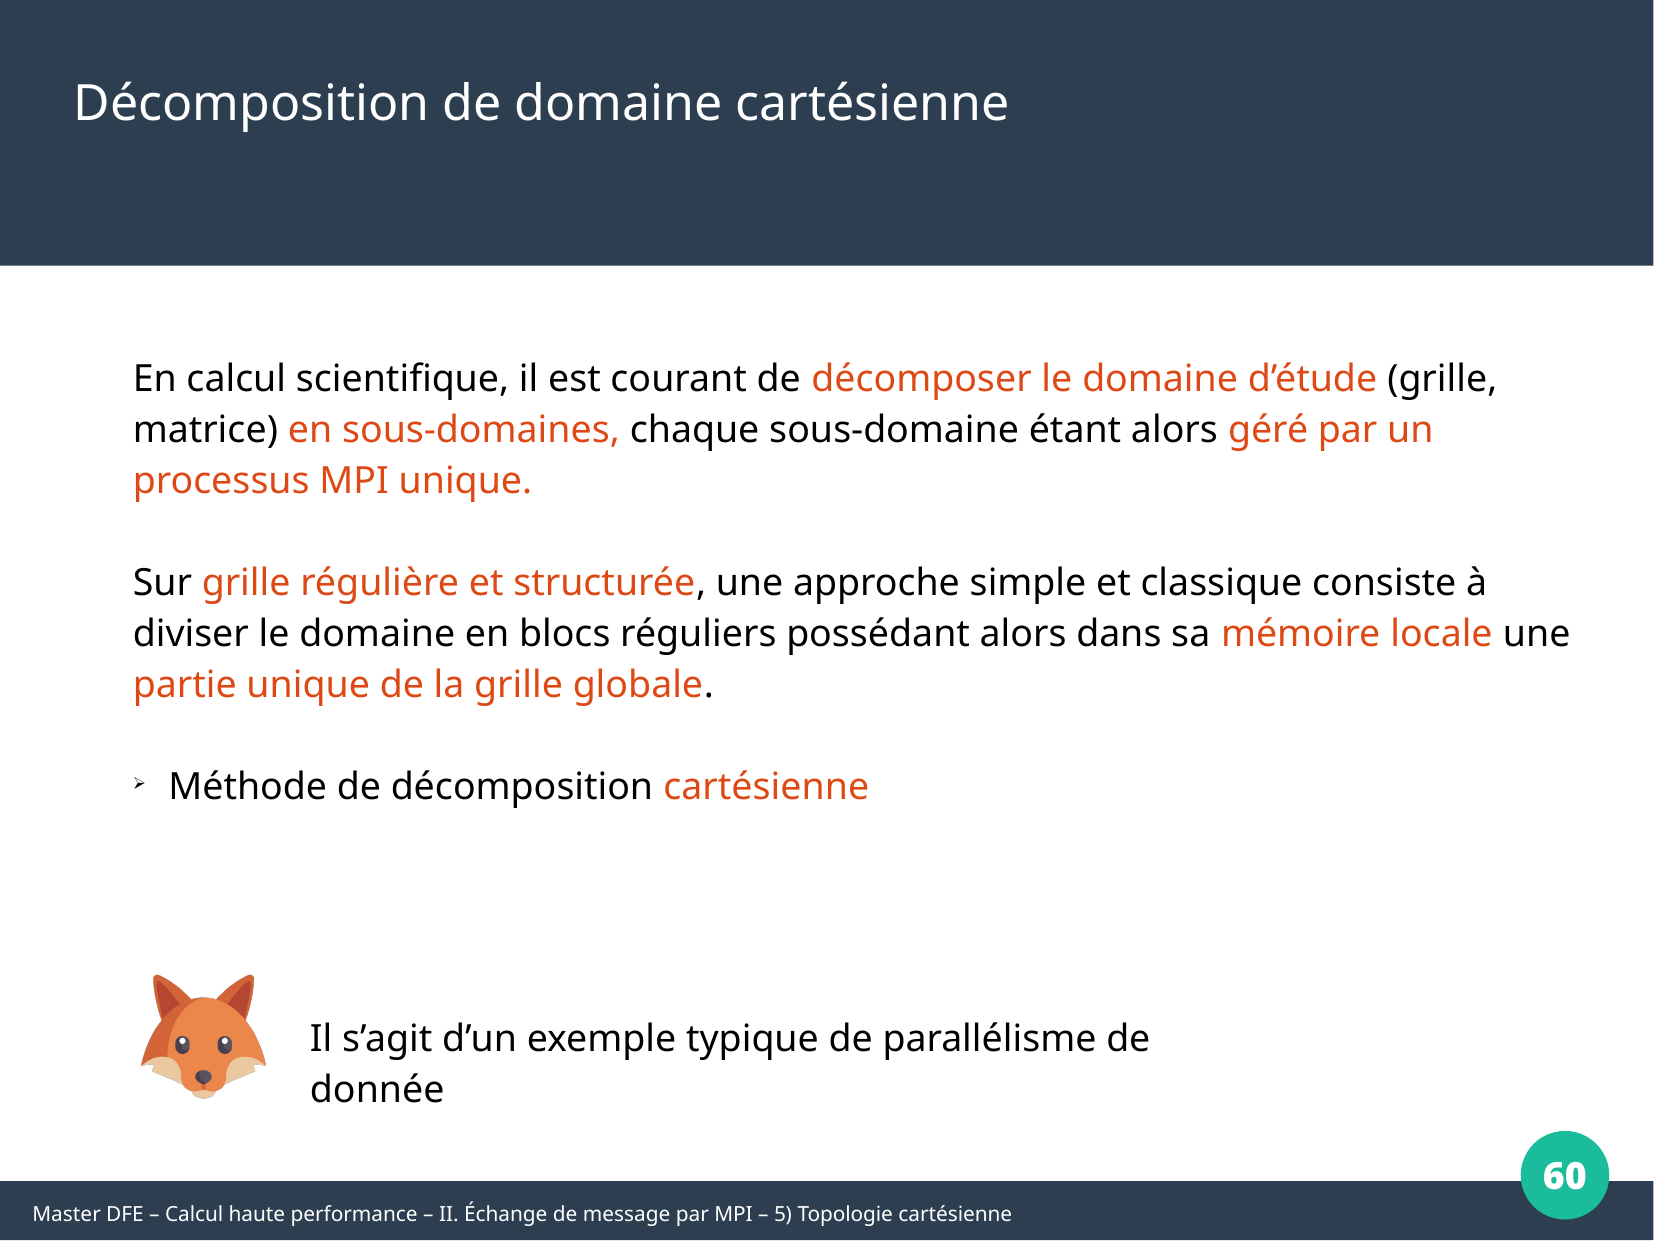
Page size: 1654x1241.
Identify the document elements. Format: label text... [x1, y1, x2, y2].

text_box Décomposition de domaine cartésienne [59, 59, 1477, 187]
text_box En calcul scientifique, il est courant de décomposer le domaine d’étude (grille, matrice) en sous-domaines, chaque sous-domaine étant alors géré par un processus MPI unique. Sur grille régulière et structurée, une approche simple et classique consiste à diviser le domaine en blocs réguliers possédant alors dans sa mémoire locale une partie unique de la grille globale. Méthode de décomposition cartésienne [118, 344, 1607, 766]
picture [141, 974, 266, 1099]
text_box Master DFE – Calcul haute performance – II. Échange de message par MPI – 5) Topologie cartésienne [17, 1191, 1436, 1235]
text_box Il s’agit d’un exemple typique de parallélisme de donnée [295, 1004, 1276, 1093]
